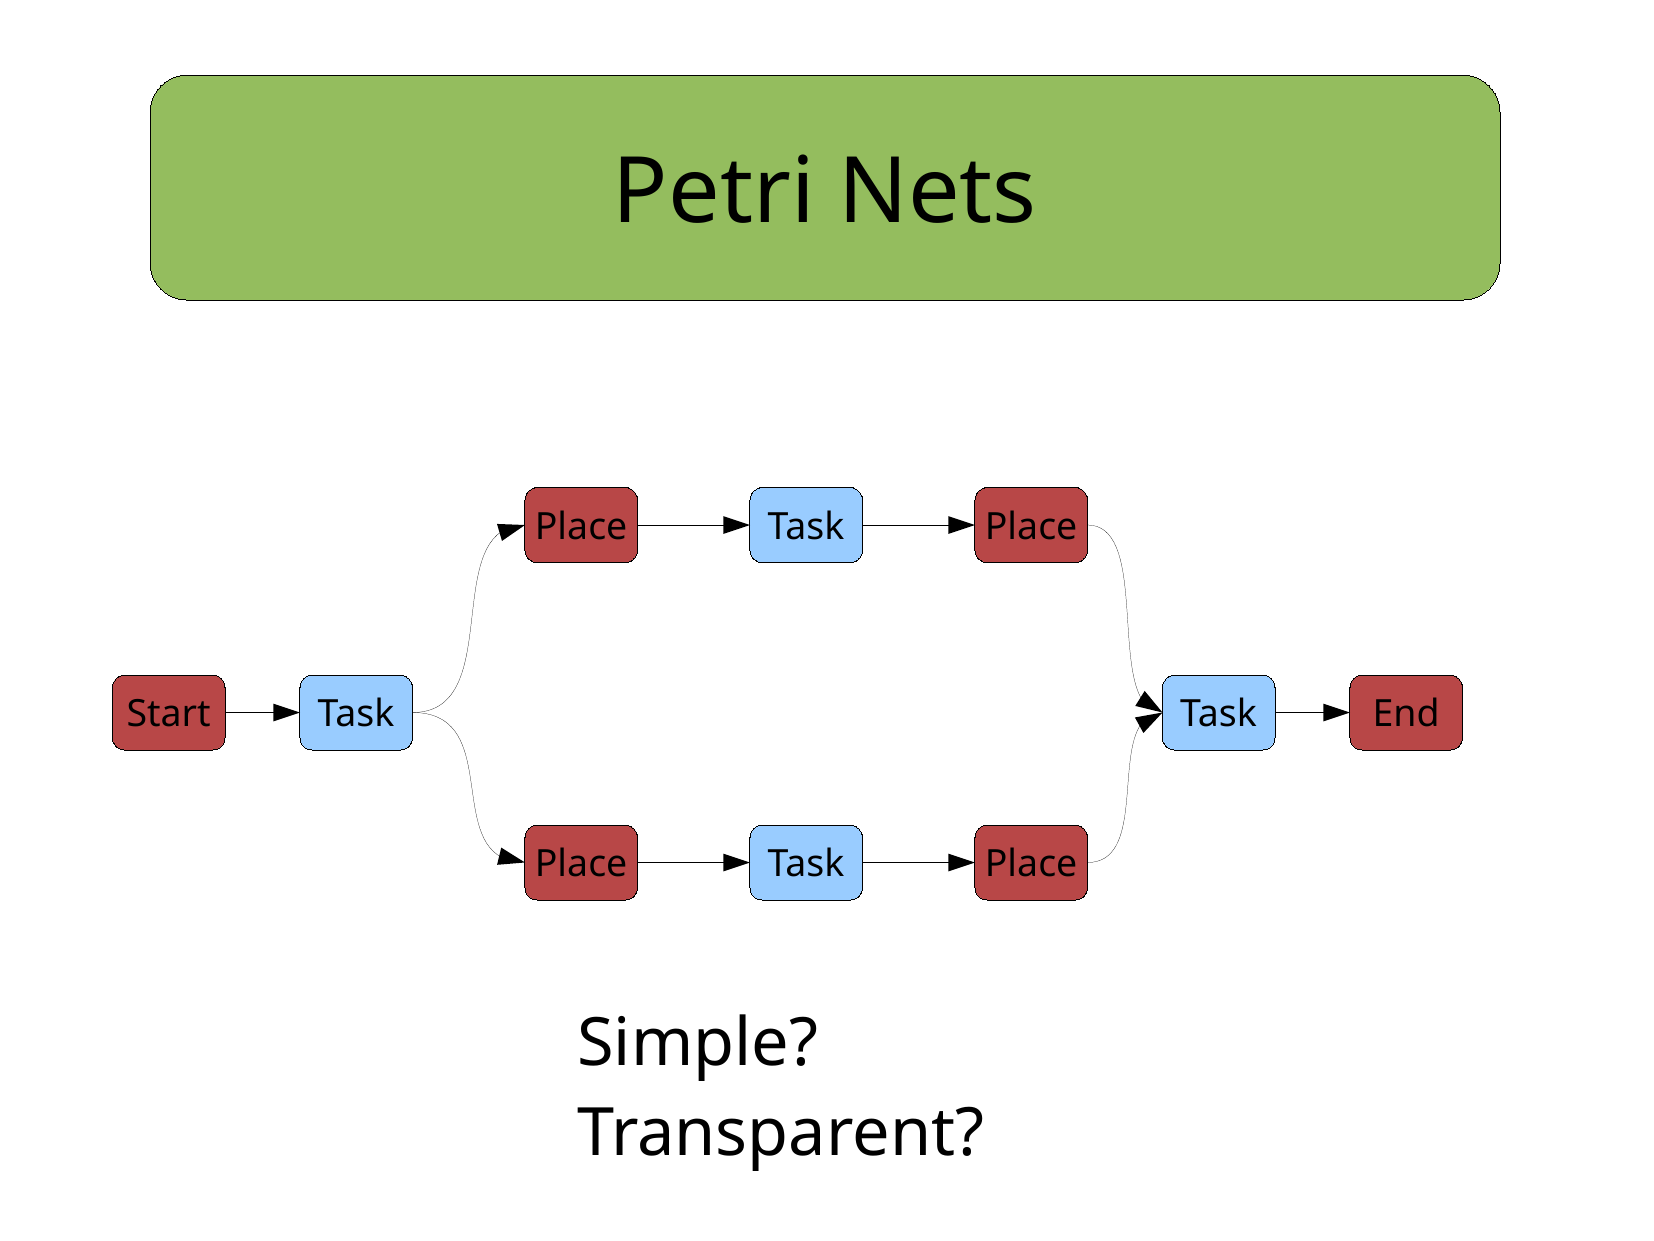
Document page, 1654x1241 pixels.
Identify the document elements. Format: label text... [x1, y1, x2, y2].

text_box Start [112, 675, 226, 751]
text_box Place [974, 487, 1088, 563]
text_box Task [299, 675, 413, 751]
text_box Place [524, 825, 638, 901]
text_box Place [524, 487, 638, 563]
text_box Task [749, 487, 863, 563]
text_box Simple? Transparent? [562, 986, 1088, 1174]
text_box Place [974, 825, 1088, 901]
text_box End [1349, 675, 1463, 751]
text_box Task [1162, 675, 1276, 751]
text_box Task [749, 825, 863, 901]
text_box Petri Nets [150, 75, 1501, 301]
